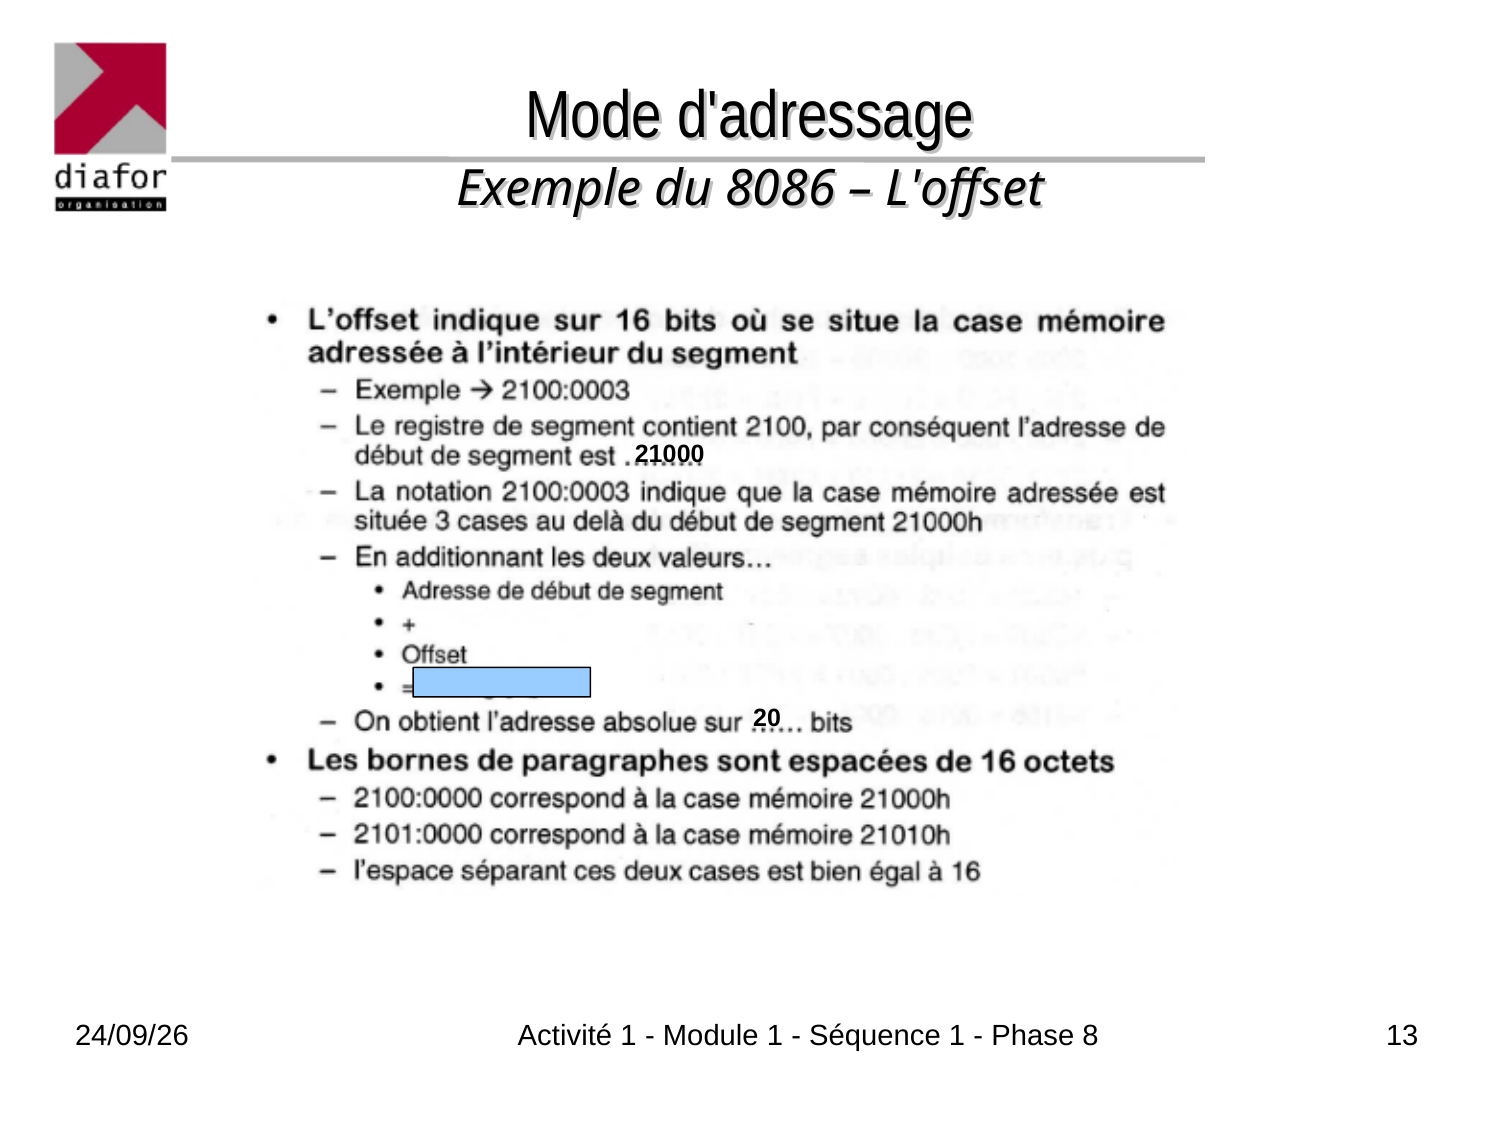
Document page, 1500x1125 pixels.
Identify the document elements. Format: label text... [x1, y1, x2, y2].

text_box 20 [738, 700, 796, 739]
title Mode d'adressage Exemple du 8086 – L'offset [75, 45, 1426, 250]
text_box [413, 667, 591, 697]
picture [53, 42, 168, 213]
picture [248, 301, 1186, 898]
text_box 21000 [620, 436, 798, 475]
